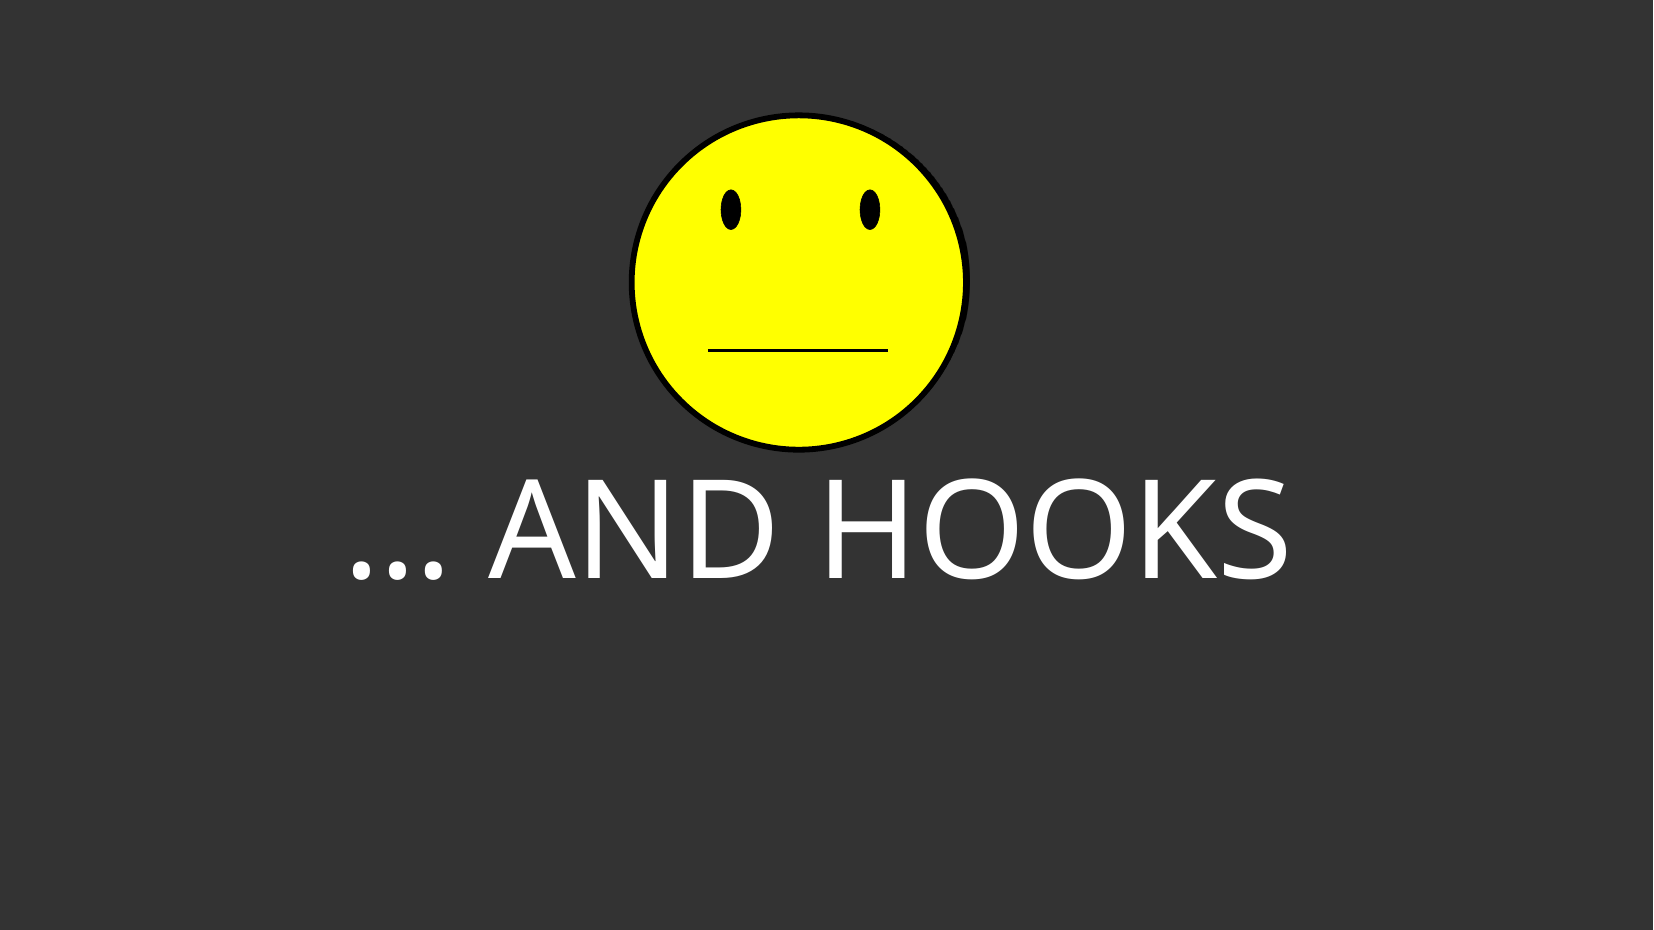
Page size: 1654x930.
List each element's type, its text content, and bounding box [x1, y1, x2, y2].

subtitle … AND HOOKS [75, 165, 1563, 886]
picture [560, 39, 1021, 691]
